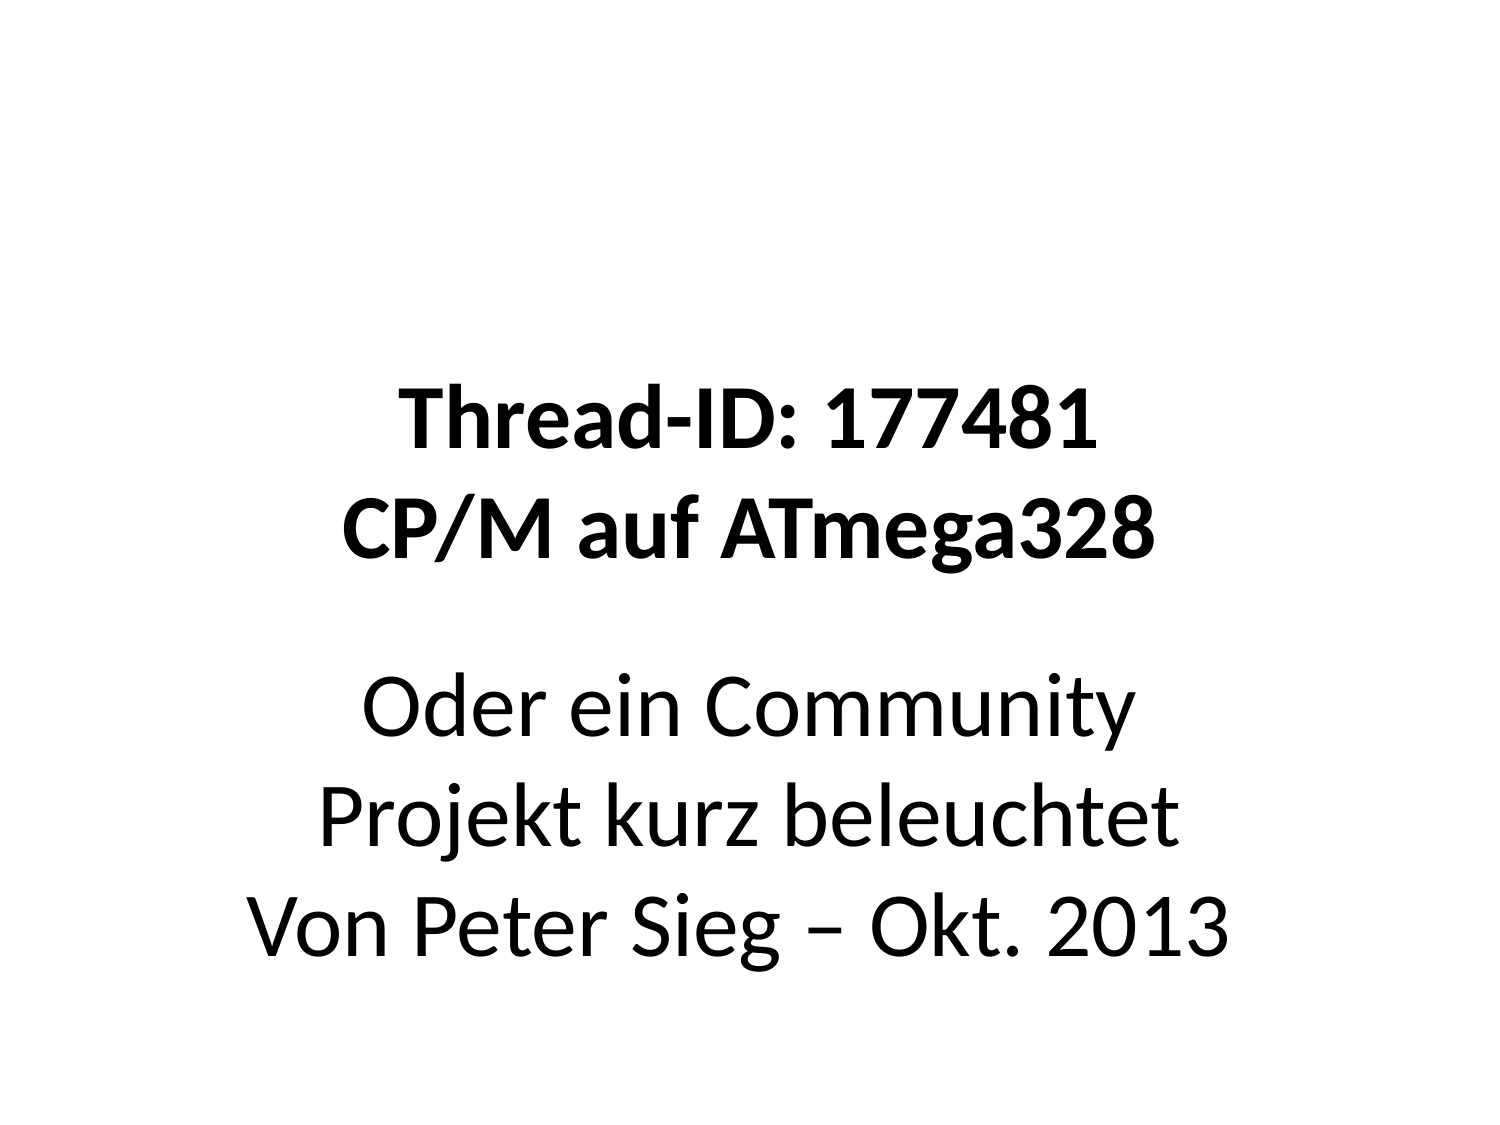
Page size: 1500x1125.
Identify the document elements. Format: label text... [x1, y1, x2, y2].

subtitle Oder ein Community Projekt kurz beleuchtet Von Peter Sieg – Okt. 2013 [225, 637, 1275, 925]
title Thread-ID: 177481 CP/M auf ATmega328 [112, 349, 1388, 591]
